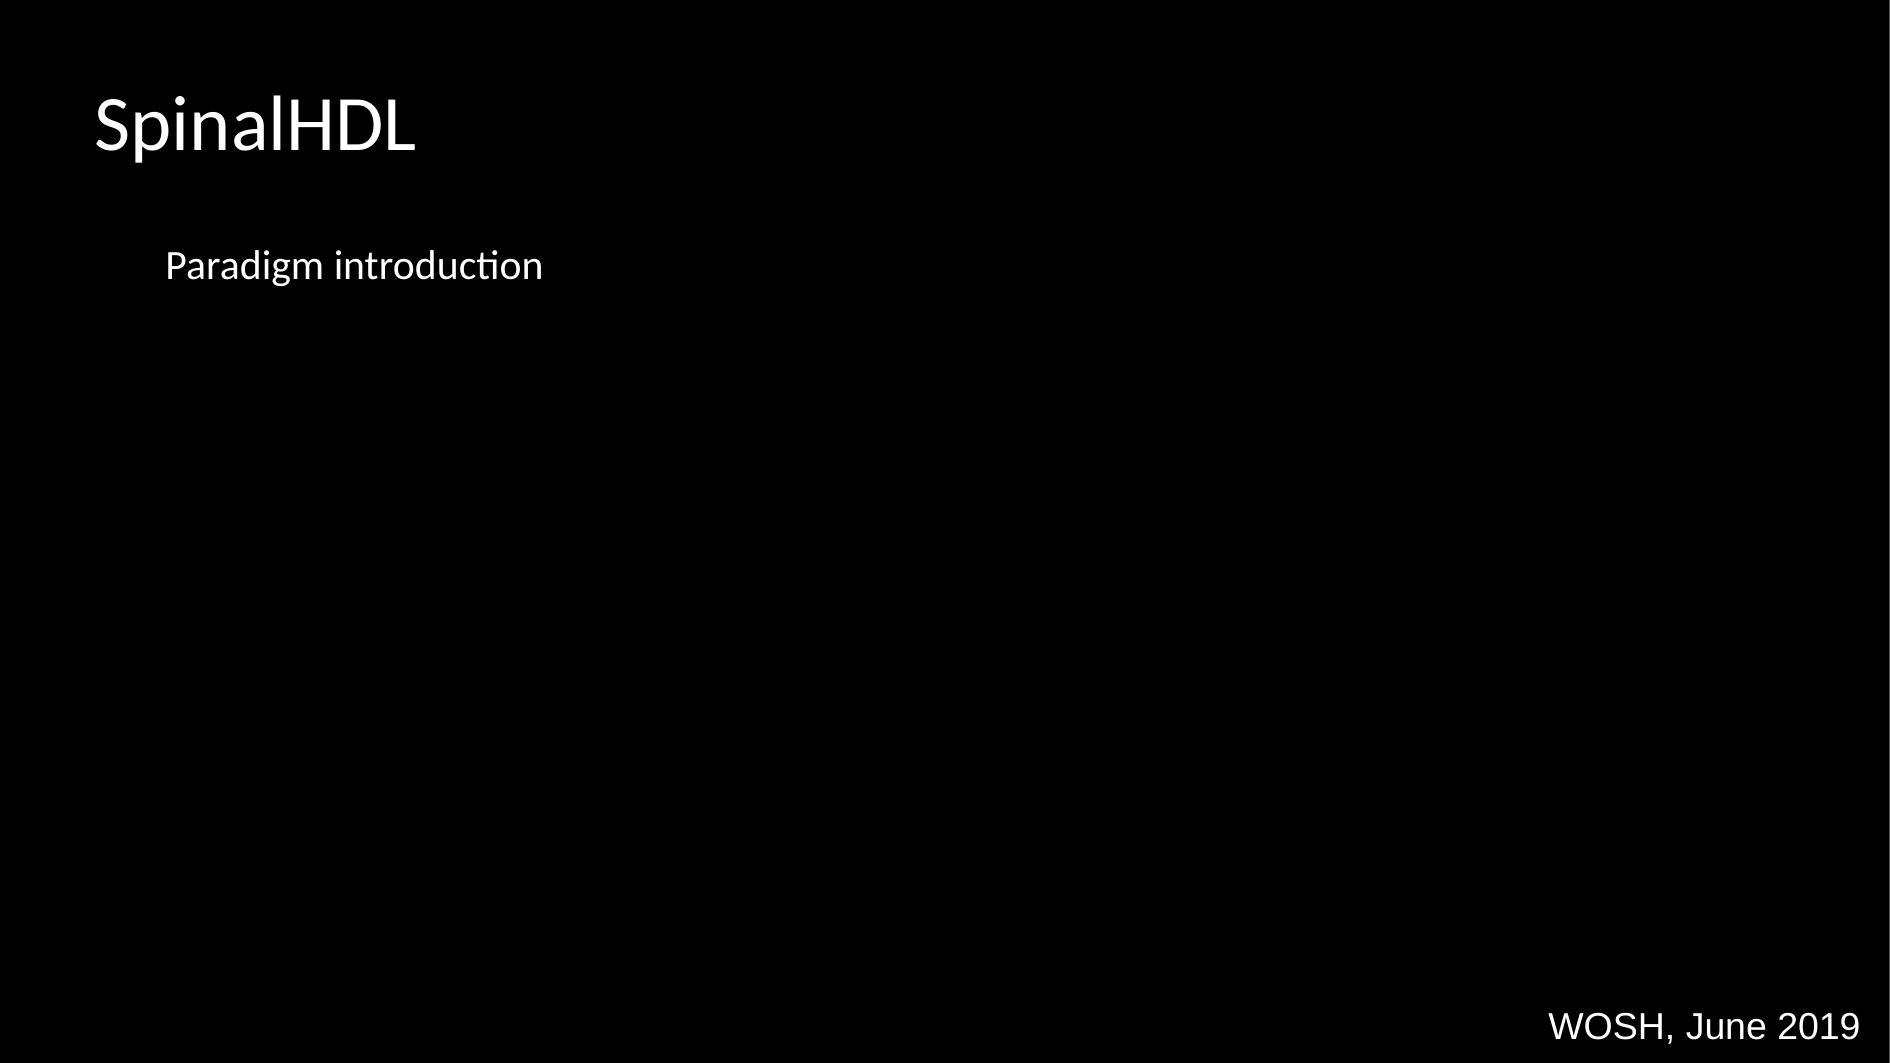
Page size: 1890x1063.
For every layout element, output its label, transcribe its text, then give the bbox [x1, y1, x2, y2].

title SpinalHDL [94, 42, 1796, 220]
text_box WOSH, June 2019 [1533, 998, 1890, 1055]
list Paradigm introduction [94, 248, 1796, 1059]
